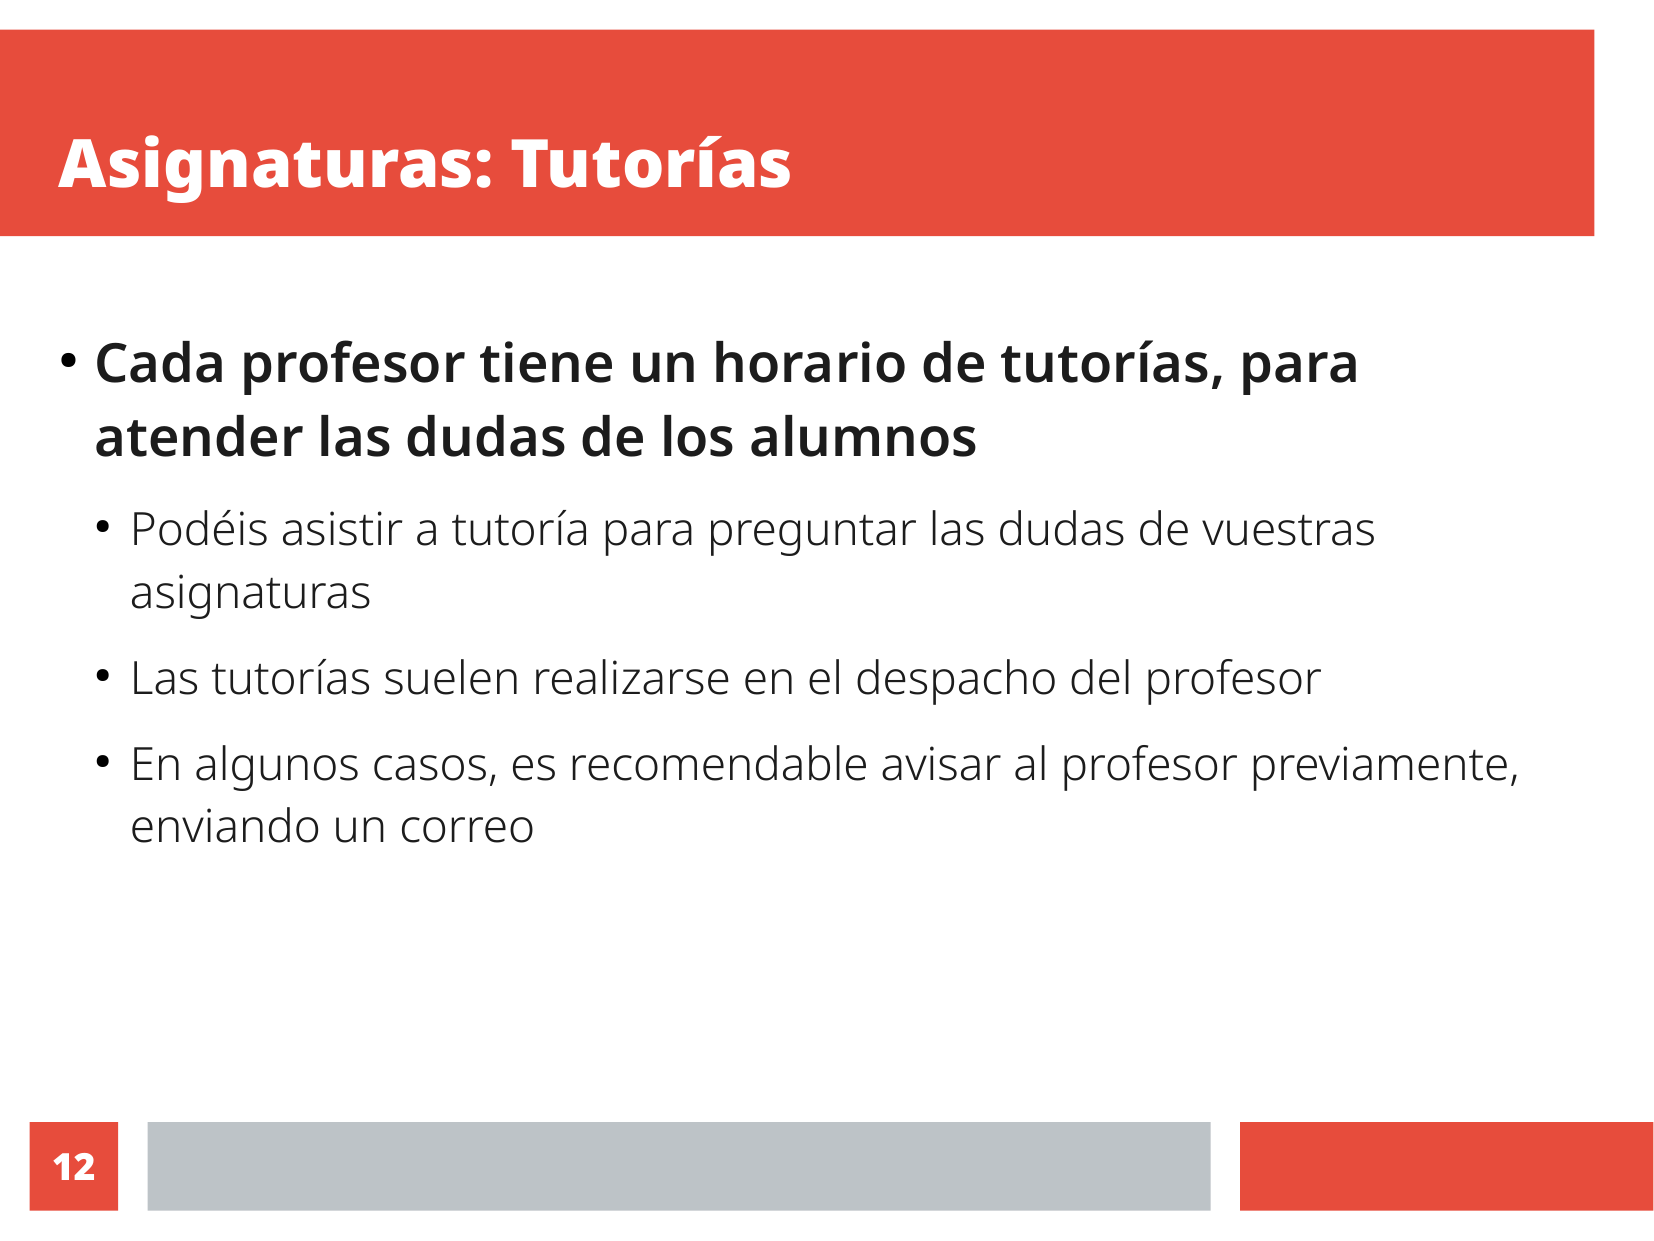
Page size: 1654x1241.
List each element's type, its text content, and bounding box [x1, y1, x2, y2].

title Asignaturas: Tutorías [59, 59, 1595, 207]
list Cada profesor tiene un horario de tutorías, para atender las dudas de los alumnos Podéis asistir a tutoría para preguntar las dudas de vuestras asignaturas Las tutorías suelen realizarse en el despacho del profesor En algunos casos, es recomendable avisar al profesor previamente, enviando un correo [59, 324, 1565, 1093]
